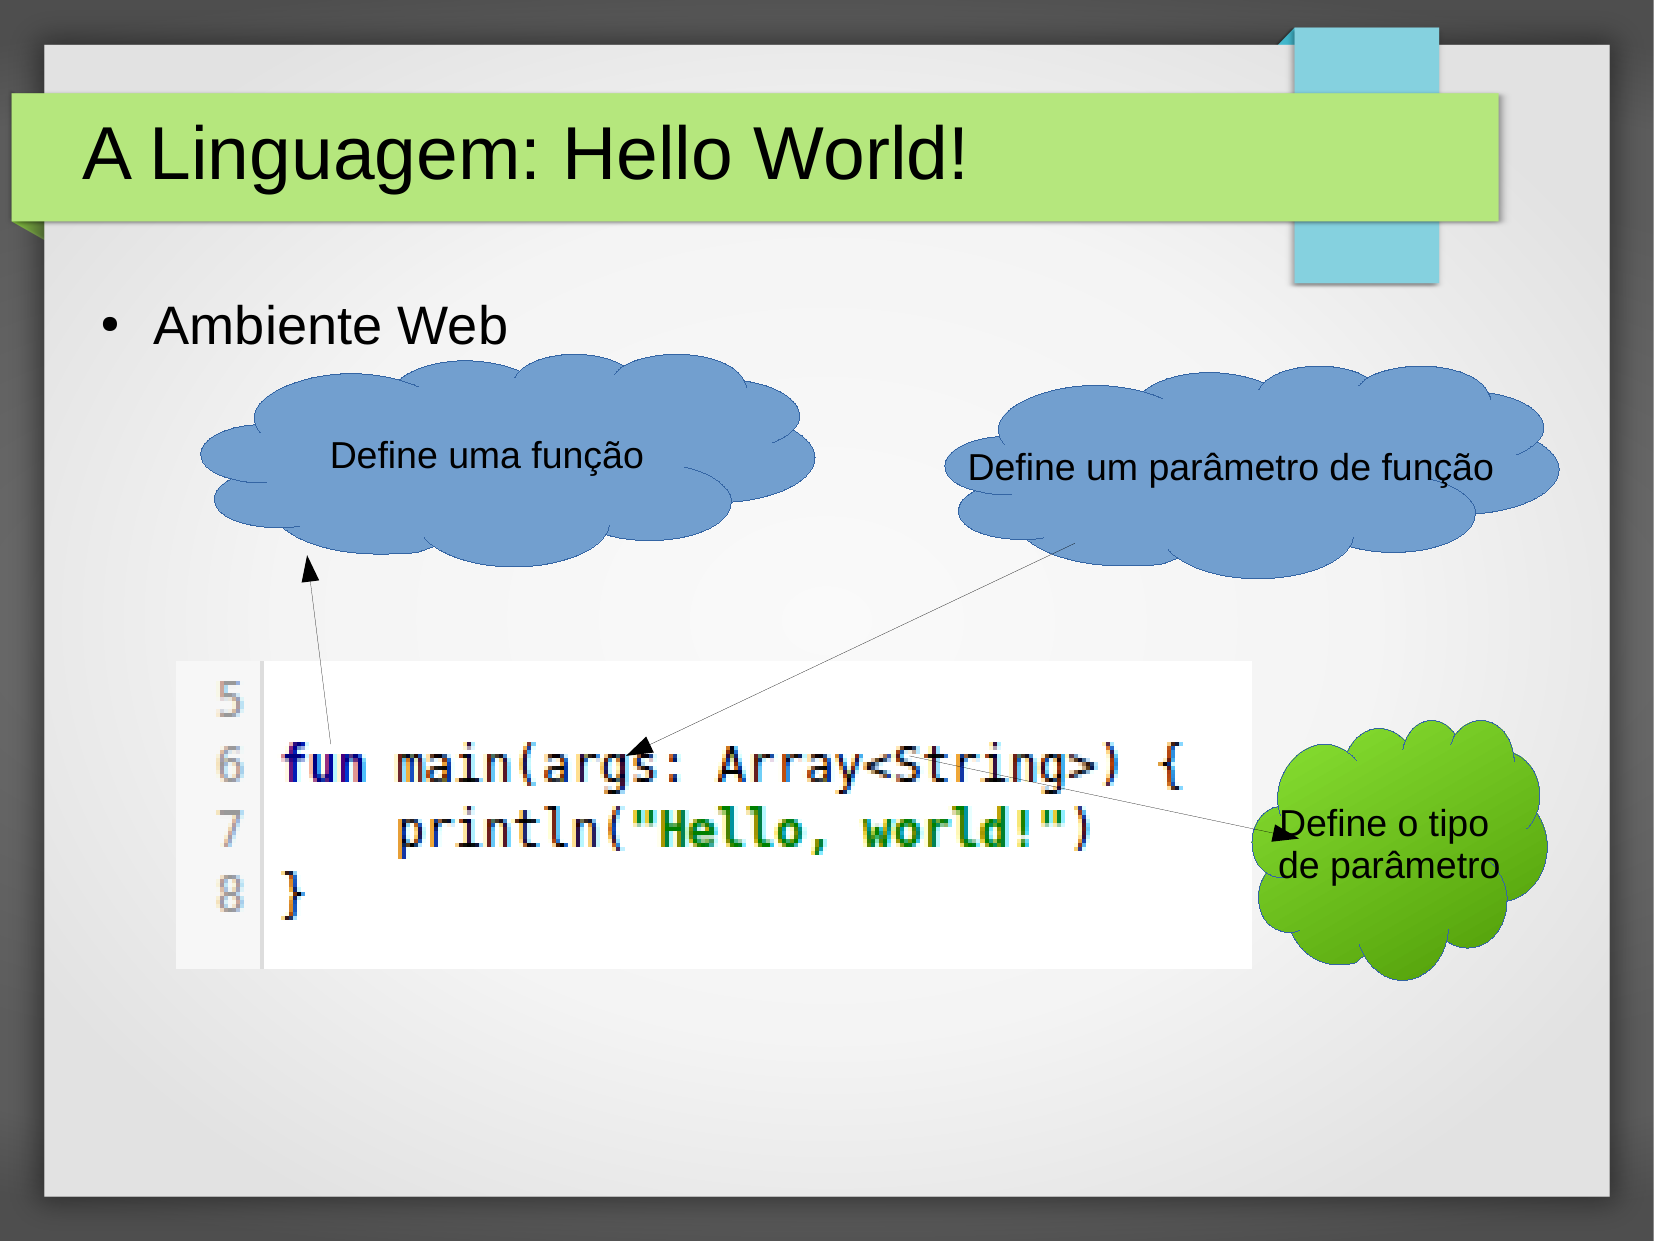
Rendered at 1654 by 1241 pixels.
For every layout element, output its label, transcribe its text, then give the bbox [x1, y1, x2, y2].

title A Linguagem: Hello World! [82, 94, 1264, 213]
text_box Define o tipo de parâmetro [1251, 720, 1548, 981]
list Ambiente Web [82, 295, 1571, 1015]
picture [0, 0, 1654, 1241]
text_box Define um parâmetro de função [944, 366, 1560, 579]
text_box Define uma função [200, 354, 816, 567]
